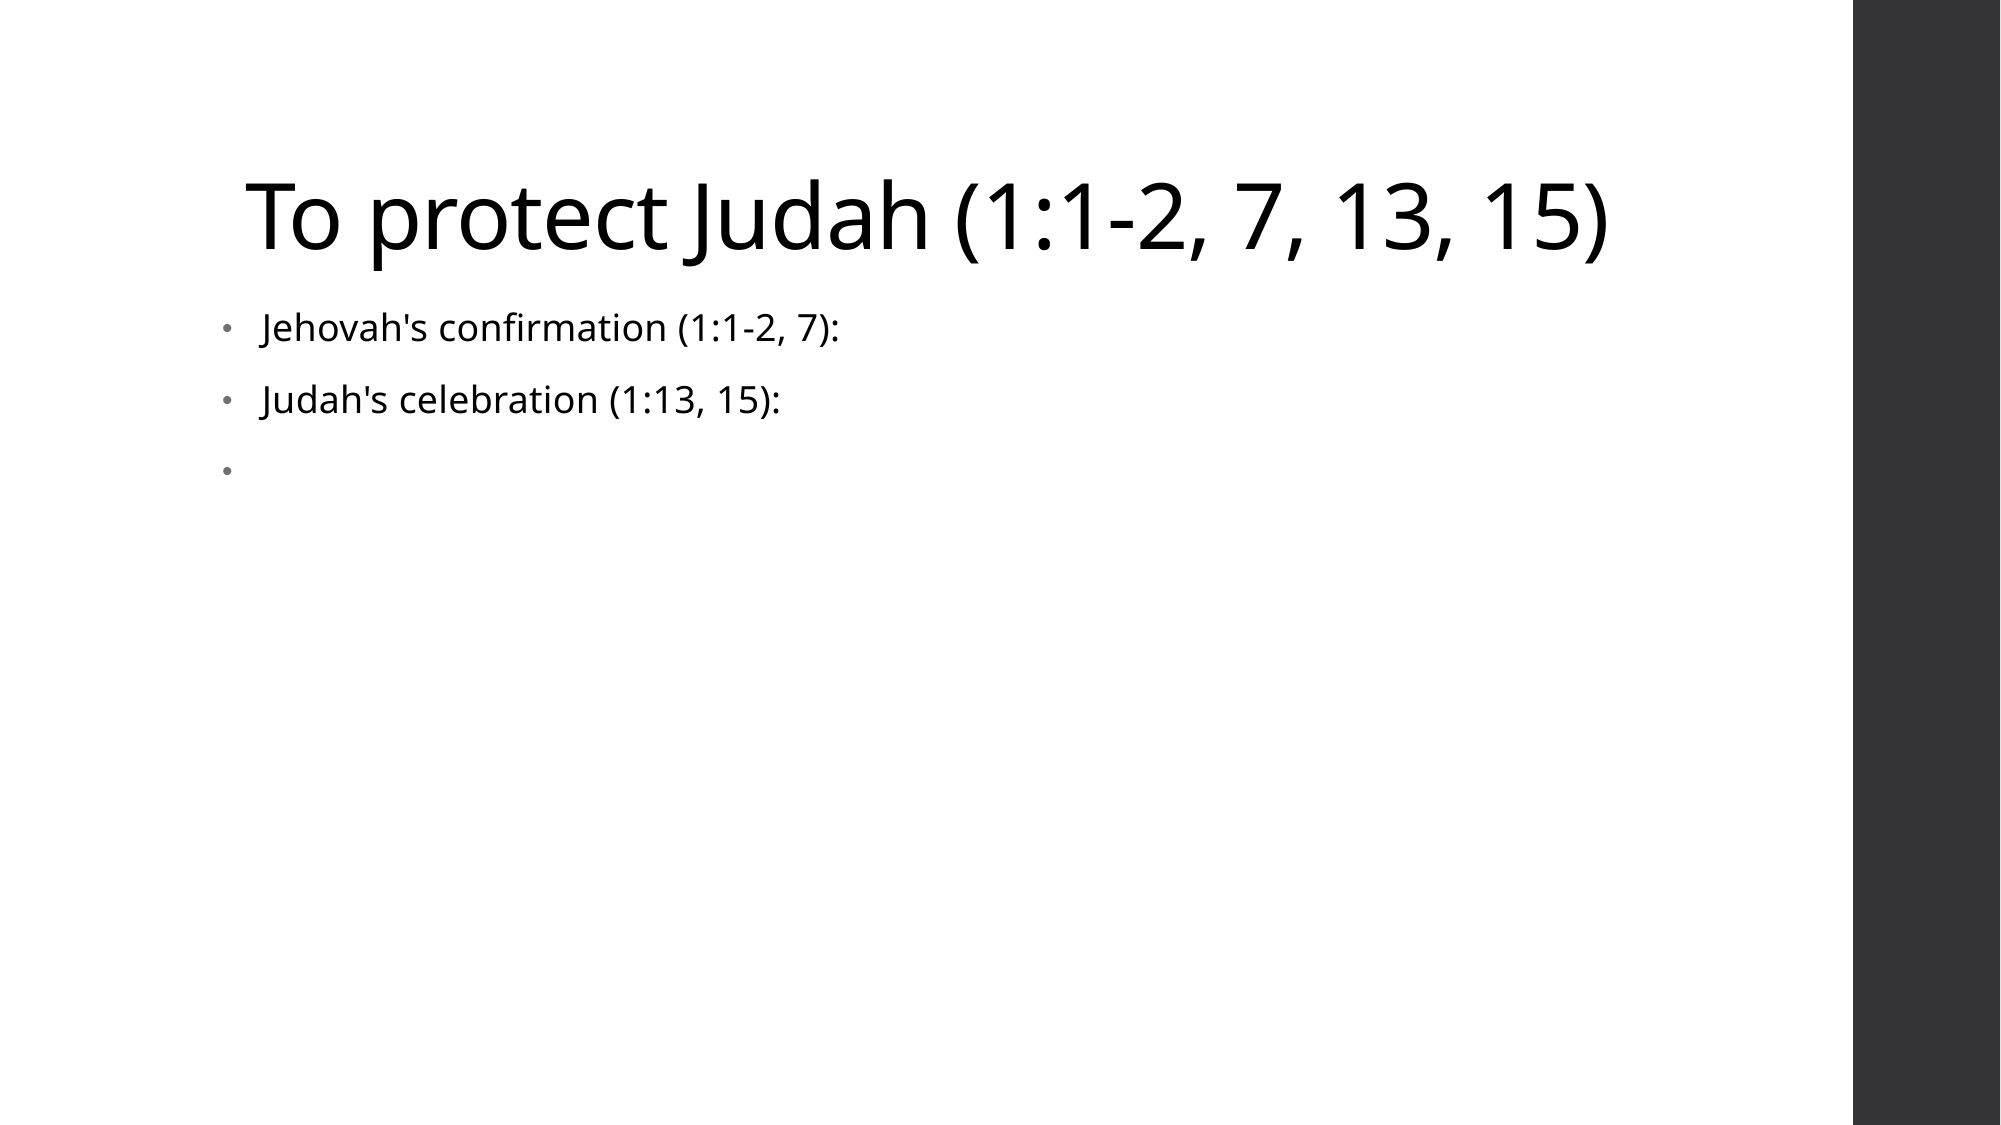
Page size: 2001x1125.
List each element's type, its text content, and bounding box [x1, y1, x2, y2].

list Jehovah's confirmation (1:1-2, 7): Judah's celebration (1:13, 15): [206, 299, 1617, 1014]
title To protect Judah (1:1-2, 7, 13, 15) [206, 60, 1797, 278]
